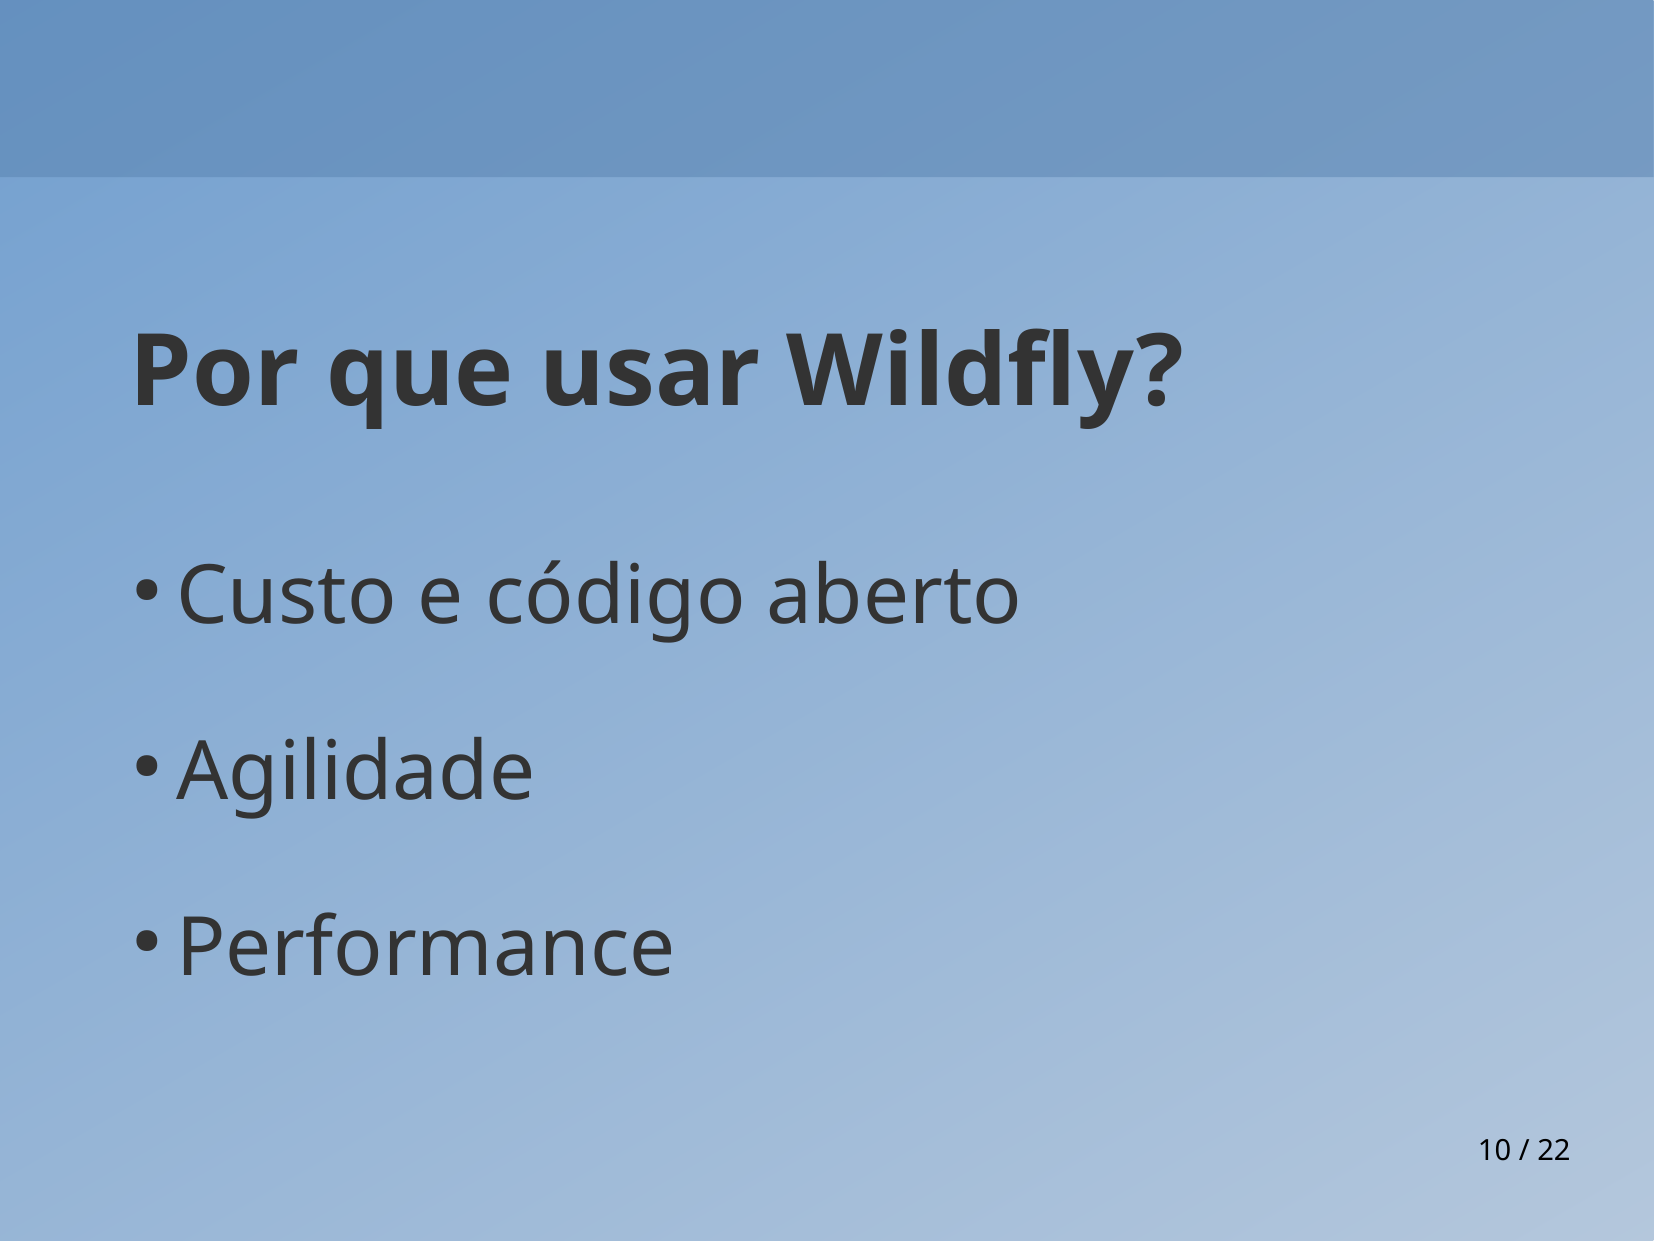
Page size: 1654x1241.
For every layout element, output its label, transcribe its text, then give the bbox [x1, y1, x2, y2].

title Por que usar Wildfly? [129, 248, 1536, 485]
list Custo e código aberto Agilidade Performance [118, 535, 1524, 1004]
